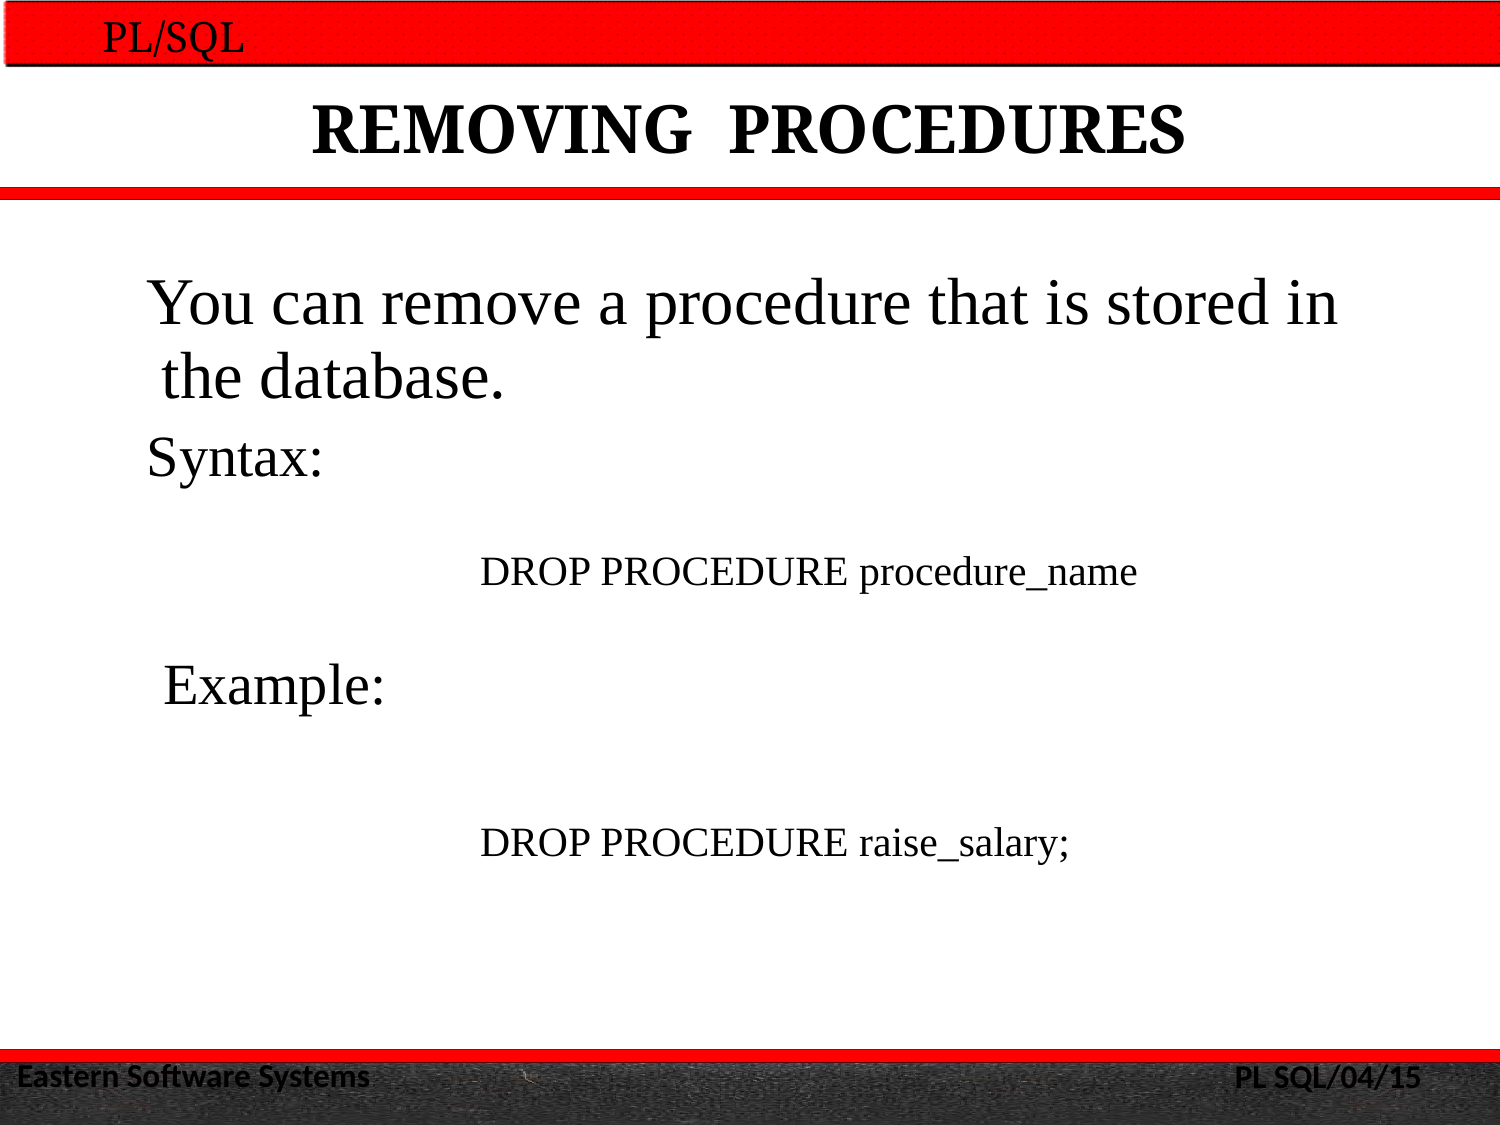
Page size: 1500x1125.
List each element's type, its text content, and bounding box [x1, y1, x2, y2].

picture [0, 0, 87, 69]
text_box DROP PROCEDURE procedure_name [164, 528, 1336, 617]
text_box PL/SQL [87, 0, 288, 72]
text_box You can remove a procedure that is stored in the database. Syntax: Example: [141, 262, 1351, 815]
picture [0, 187, 1500, 200]
text_box REMOVING PROCEDURES [0, 75, 1500, 181]
text_box Eastern Software Systems [2, 1054, 386, 1103]
picture [288, 0, 1500, 69]
text_box DROP PROCEDURE raise_salary; [164, 798, 1336, 888]
text_box PL SQL/04/15 [379, 1056, 1500, 1125]
picture [0, 1050, 1500, 1125]
